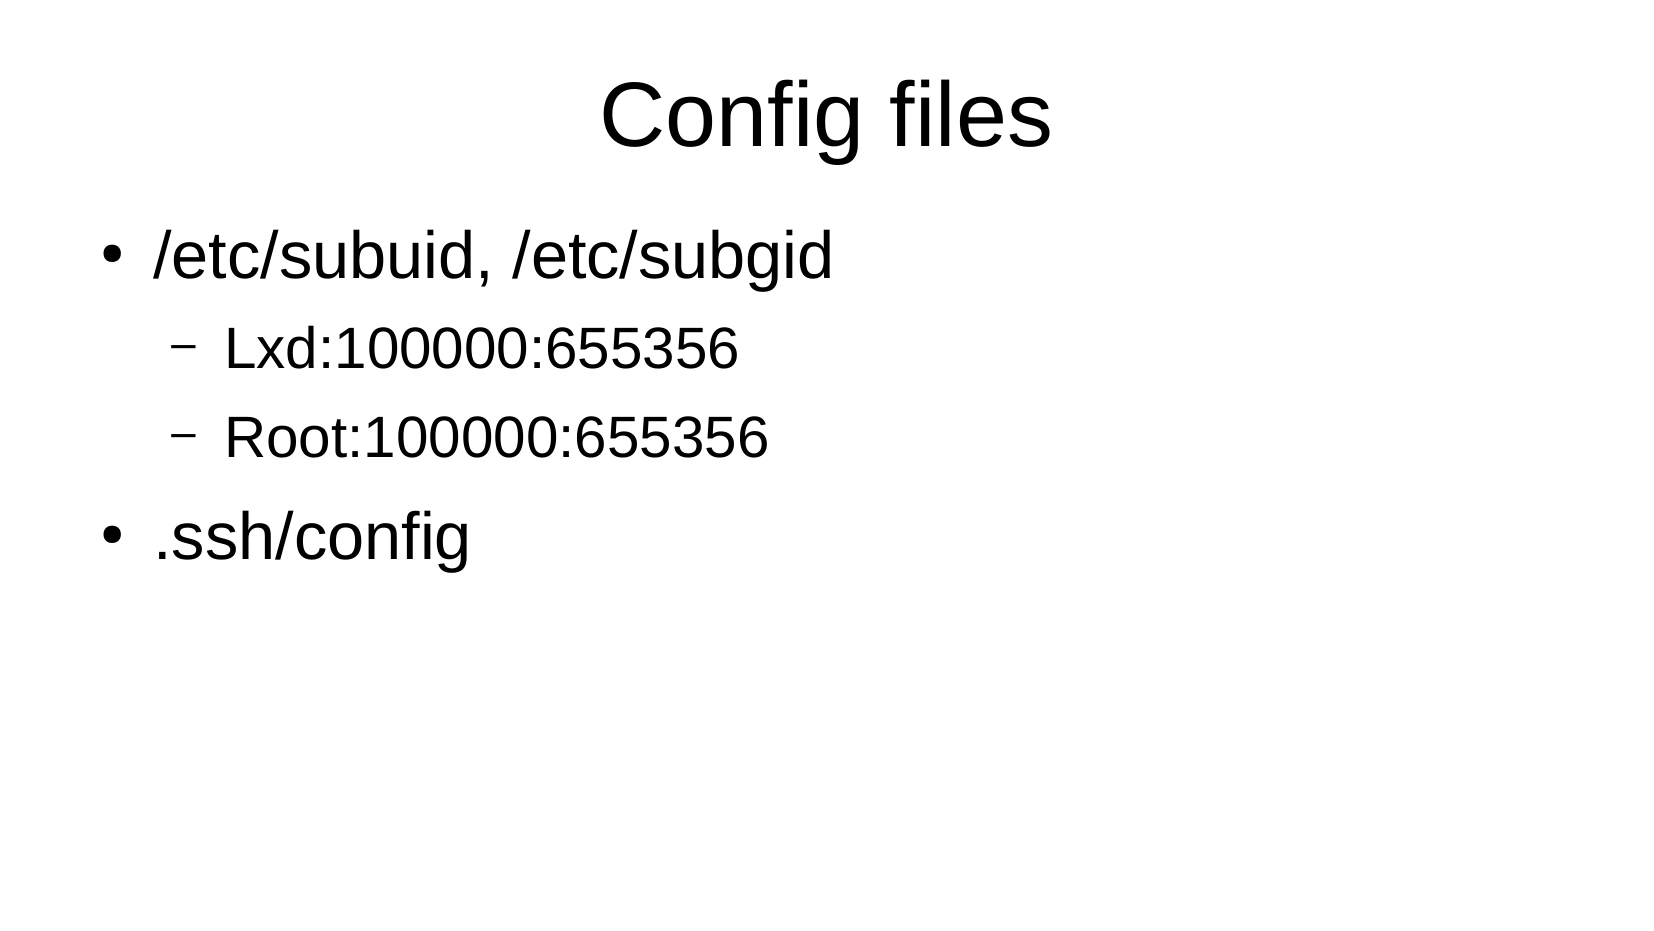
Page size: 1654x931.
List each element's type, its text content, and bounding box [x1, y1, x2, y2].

title Config files [82, 37, 1571, 193]
list /etc/subuid, /etc/subgid Lxd:100000:655356 Root:100000:655356 .ssh/config [82, 217, 1571, 758]
